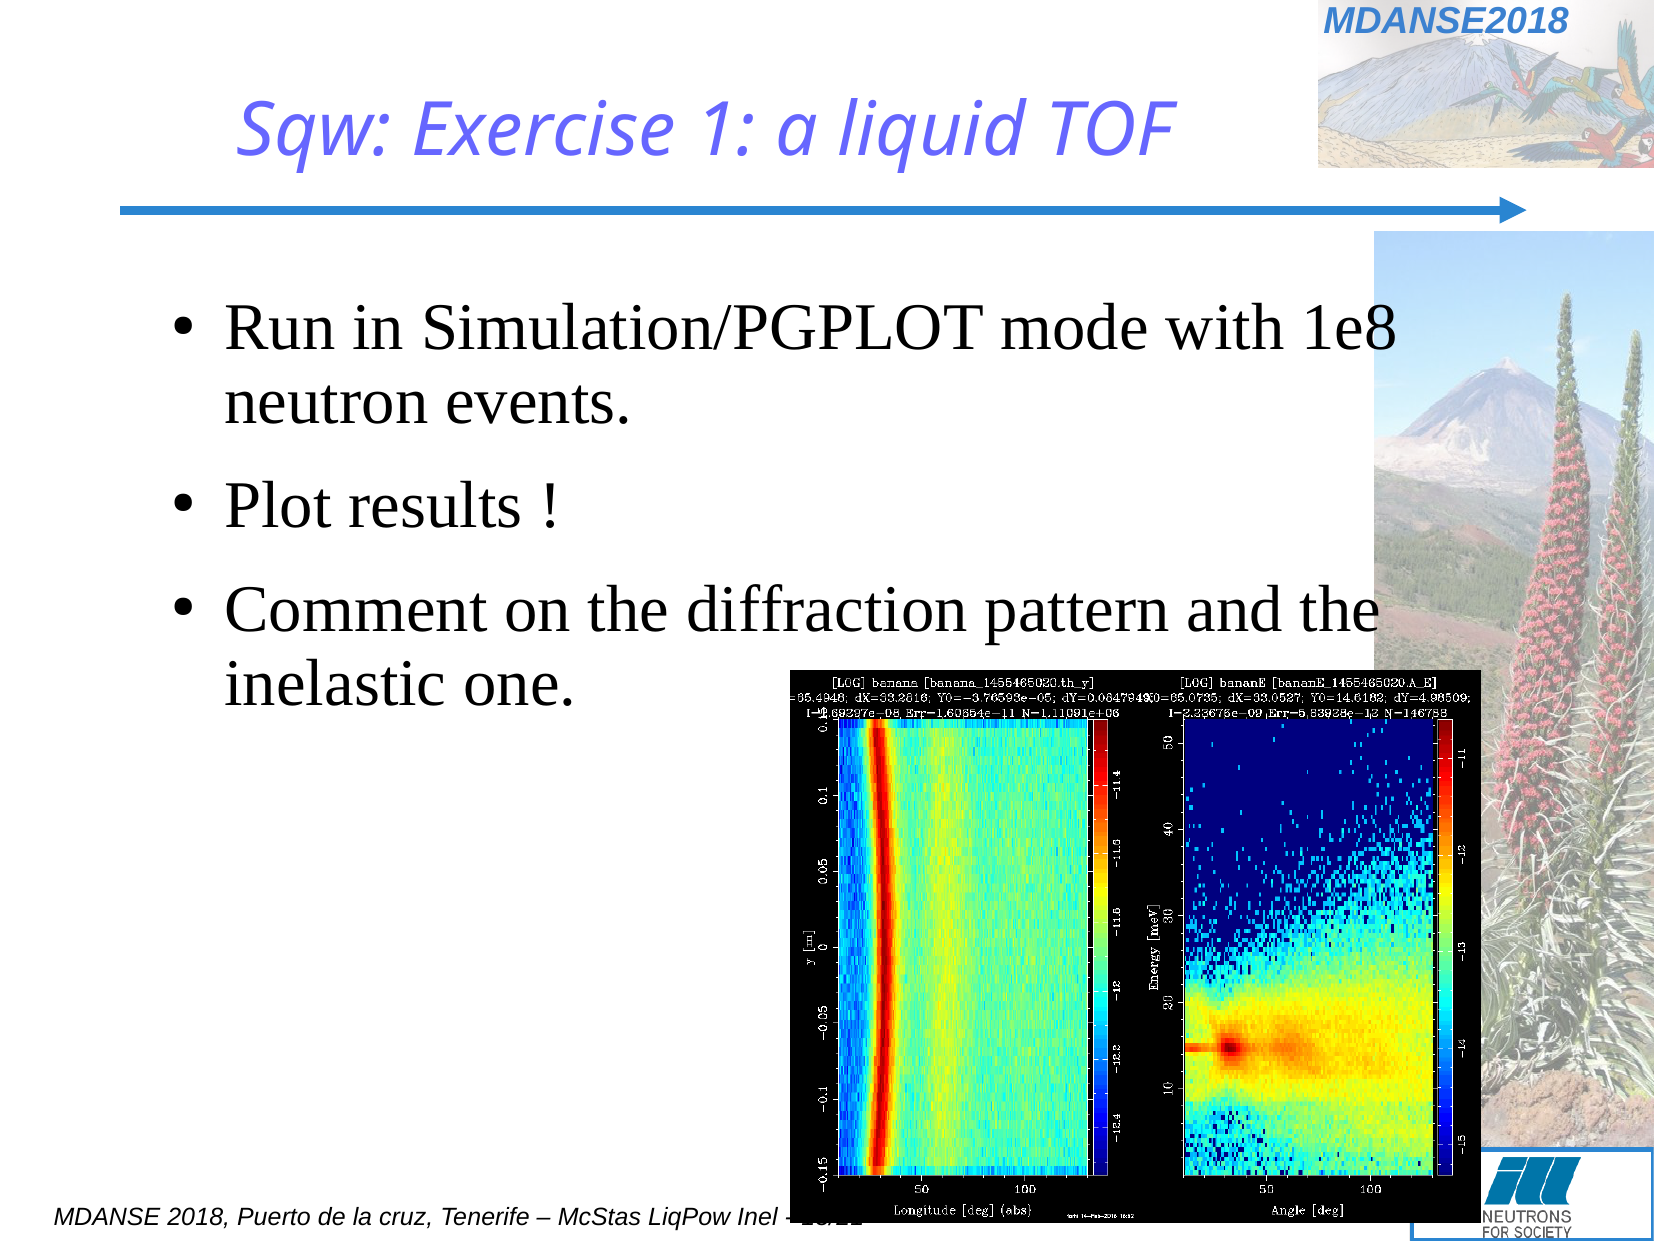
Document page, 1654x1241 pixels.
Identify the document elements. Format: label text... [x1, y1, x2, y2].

list Run in Simulation/PGPLOT mode with 1e8 neutron events. Plot results ! Comment on the diffraction pattern and the inelastic one. [82, 290, 1571, 1010]
picture [790, 670, 1583, 1241]
title Sqw: Exercise 1: a liquid TOF [82, 49, 1328, 203]
